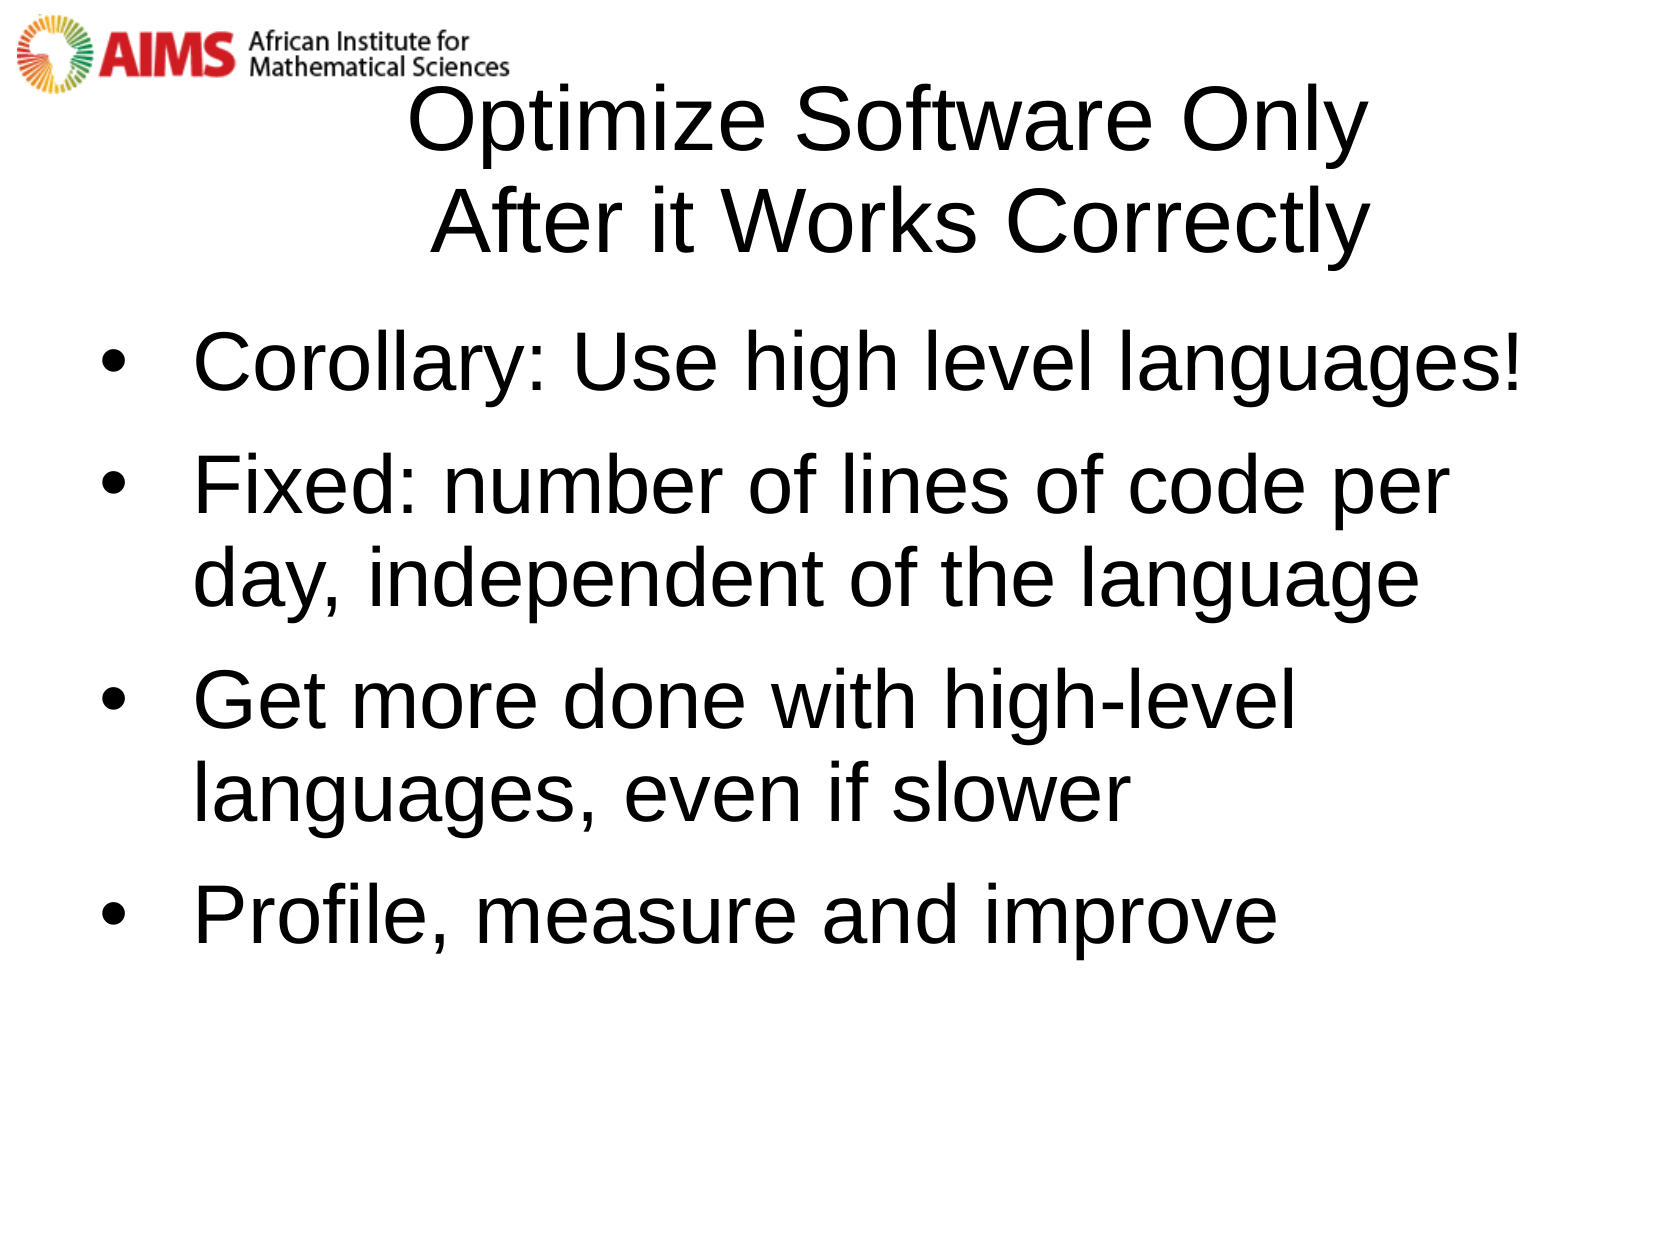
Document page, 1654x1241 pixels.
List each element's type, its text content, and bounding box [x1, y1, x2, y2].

list Corollary: Use high level languages! Fixed: number of lines of code per day, independent of the language Get more done with high-level languages, even if slower Profile, measure and improve [82, 308, 1572, 1080]
title Optimize Software Only After it Works Correctly [231, 60, 1572, 282]
picture [17, 14, 511, 94]
